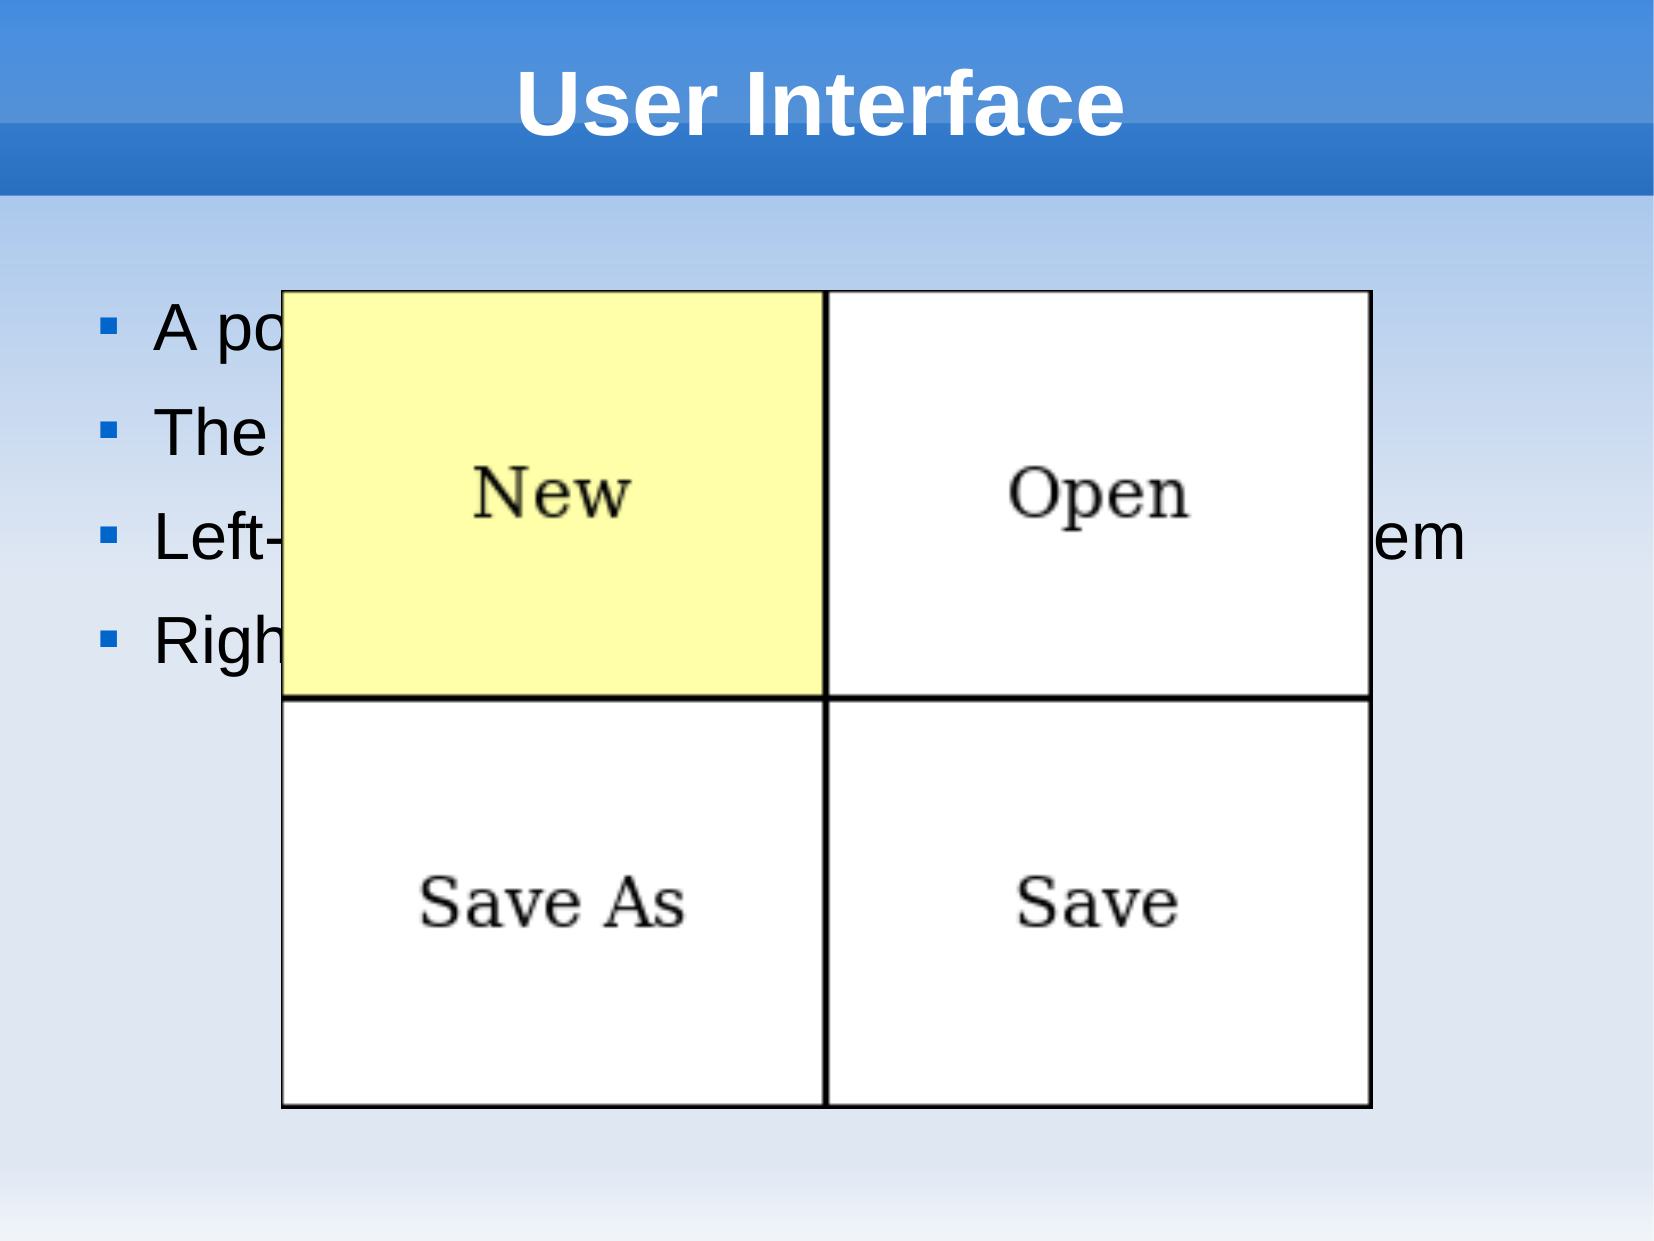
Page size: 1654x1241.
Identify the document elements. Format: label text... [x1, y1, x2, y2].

list A popup window traps the cursor The window contains four menu items Left-clicking in a quadrant activates that item Right-clicking anywhere goes back [82, 290, 281, 1109]
picture [0, 0, 1654, 1241]
title User Interface [76, 0, 1565, 208]
